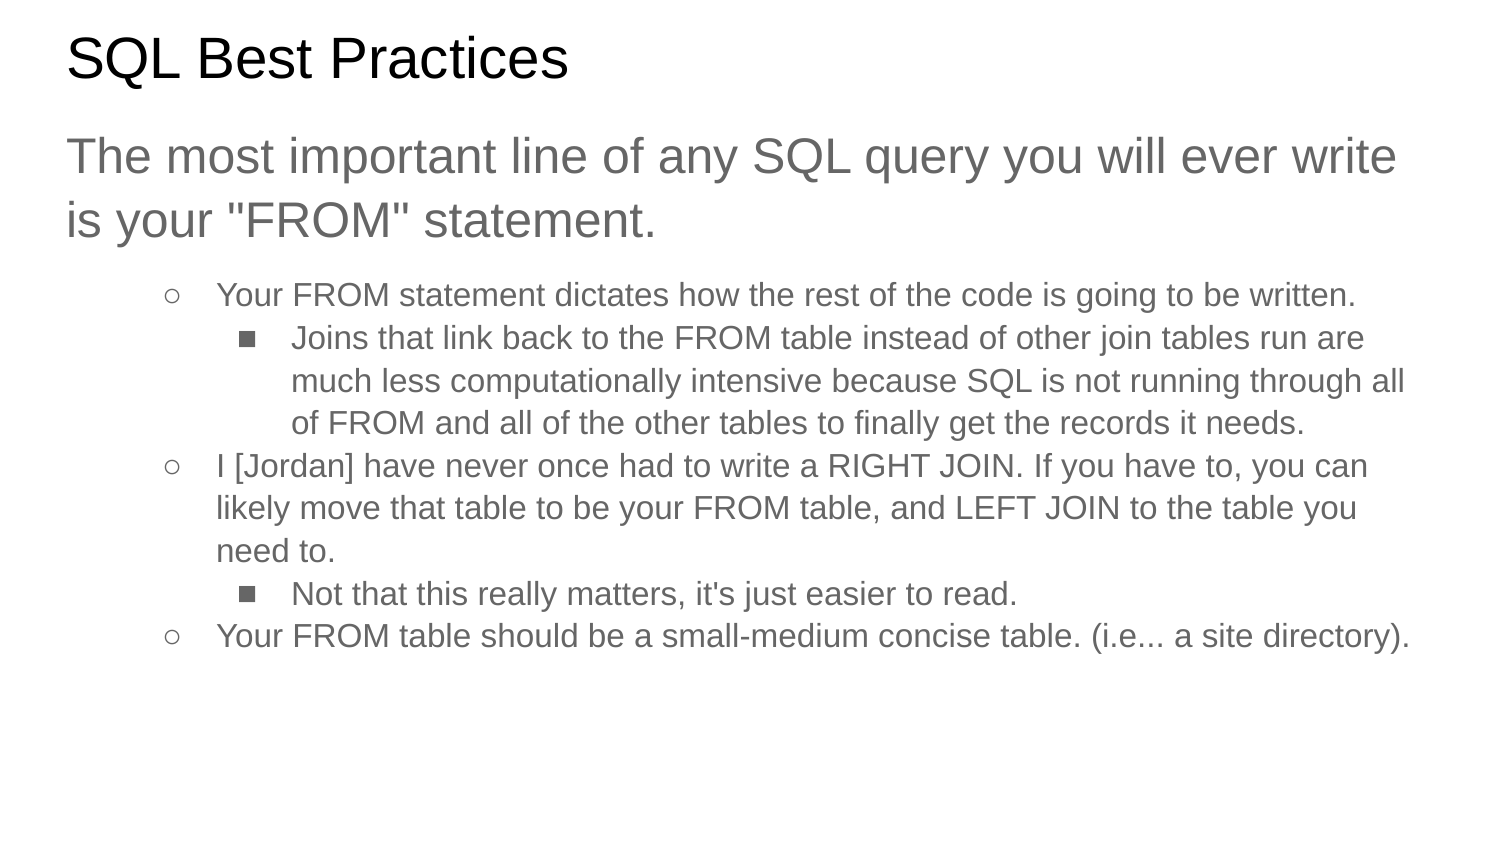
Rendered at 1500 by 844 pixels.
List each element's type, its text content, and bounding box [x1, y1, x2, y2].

list The most important line of any SQL query you will ever write is your "FROM" statement. Your FROM statement dictates how the rest of the code is going to be written. Joins that link back to the FROM table instead of other join tables run are much less computationally intensive because SQL is not running through all of FROM and all of the other tables to finally get the records it needs. I [Jordan] have never once had to write a RIGHT JOIN. If you have to, you can likely move that table to be your FROM table, and LEFT JOIN to the table you need to. Not that this really matters, it's just easier to read. Your FROM table should be a small-medium concise table. (i.e... a site directory). [51, 105, 1449, 752]
title SQL Best Practices [51, 10, 1449, 105]
